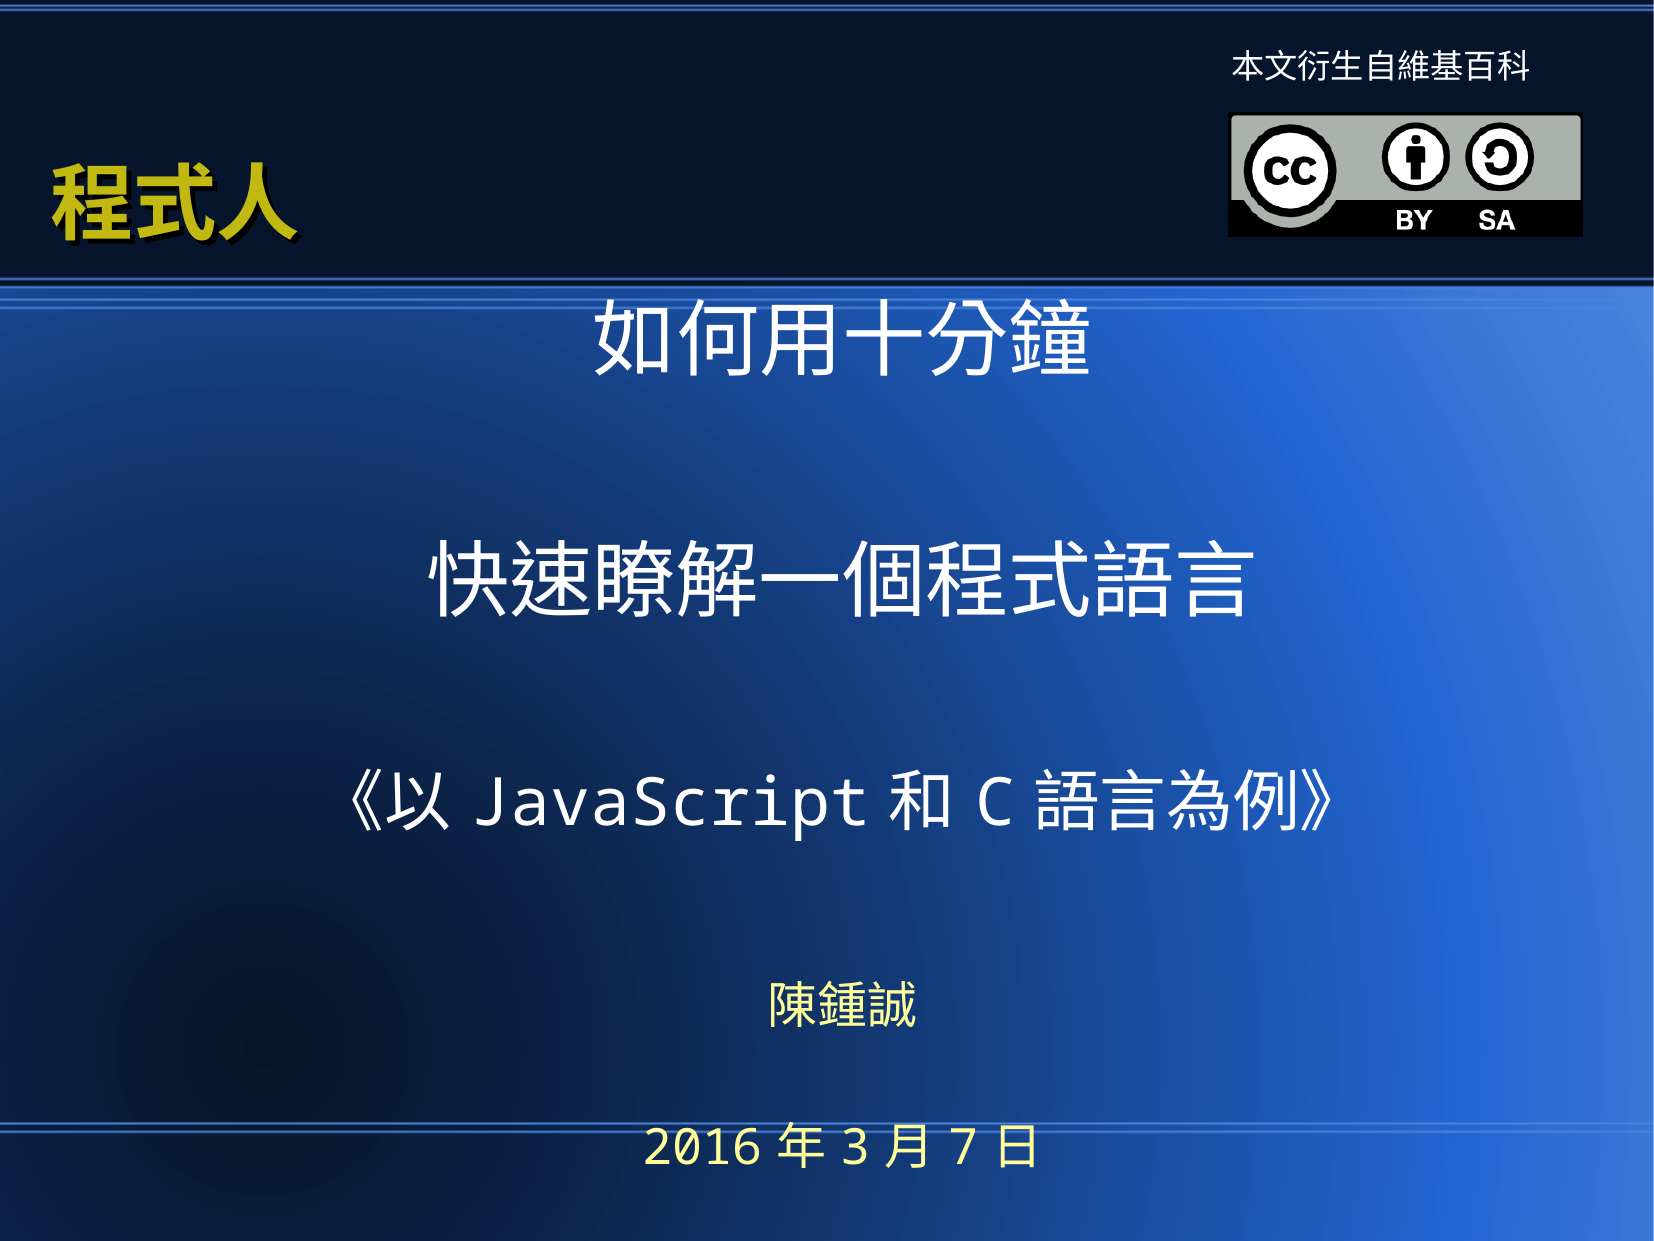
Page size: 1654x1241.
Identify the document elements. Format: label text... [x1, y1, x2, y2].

text_box 程式人 [35, 129, 378, 325]
text_box 本文衍生自維基百科 [1216, 32, 1622, 95]
picture [0, 0, 1654, 1241]
subtitle 如何用十分鐘 快速瞭解一個程式語言 《以JavaScript和C語言為例》 陳鍾誠 2016年3月7日 [59, 326, 1626, 1127]
